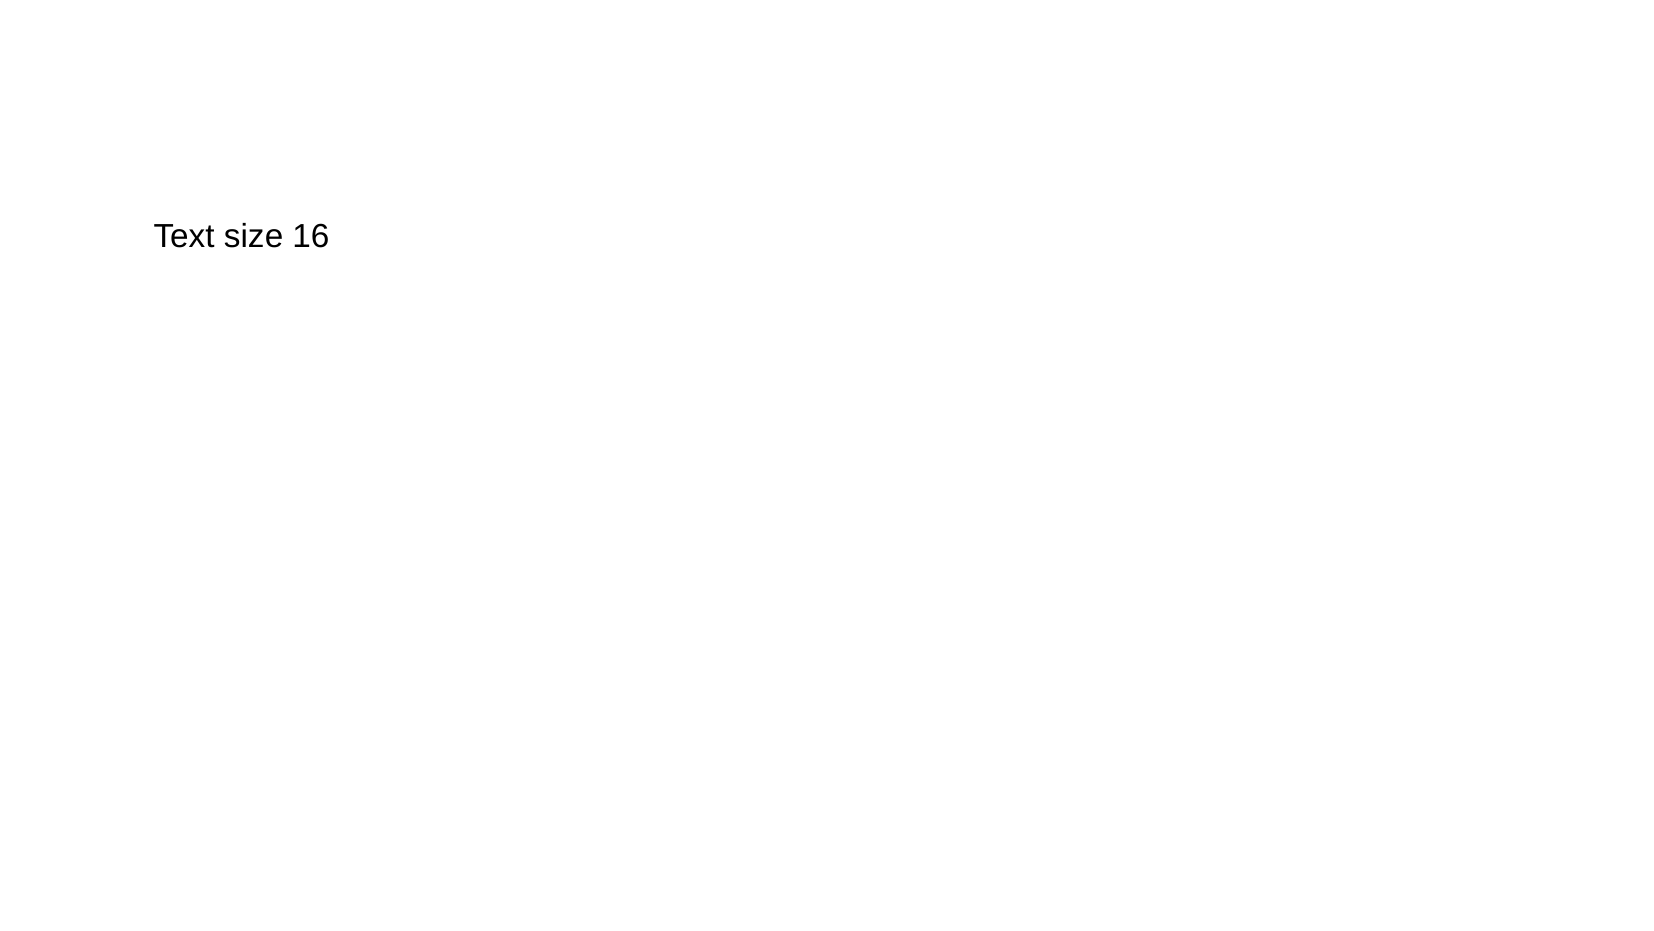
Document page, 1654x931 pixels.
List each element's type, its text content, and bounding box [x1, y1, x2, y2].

list Text size 16 [82, 217, 1571, 758]
